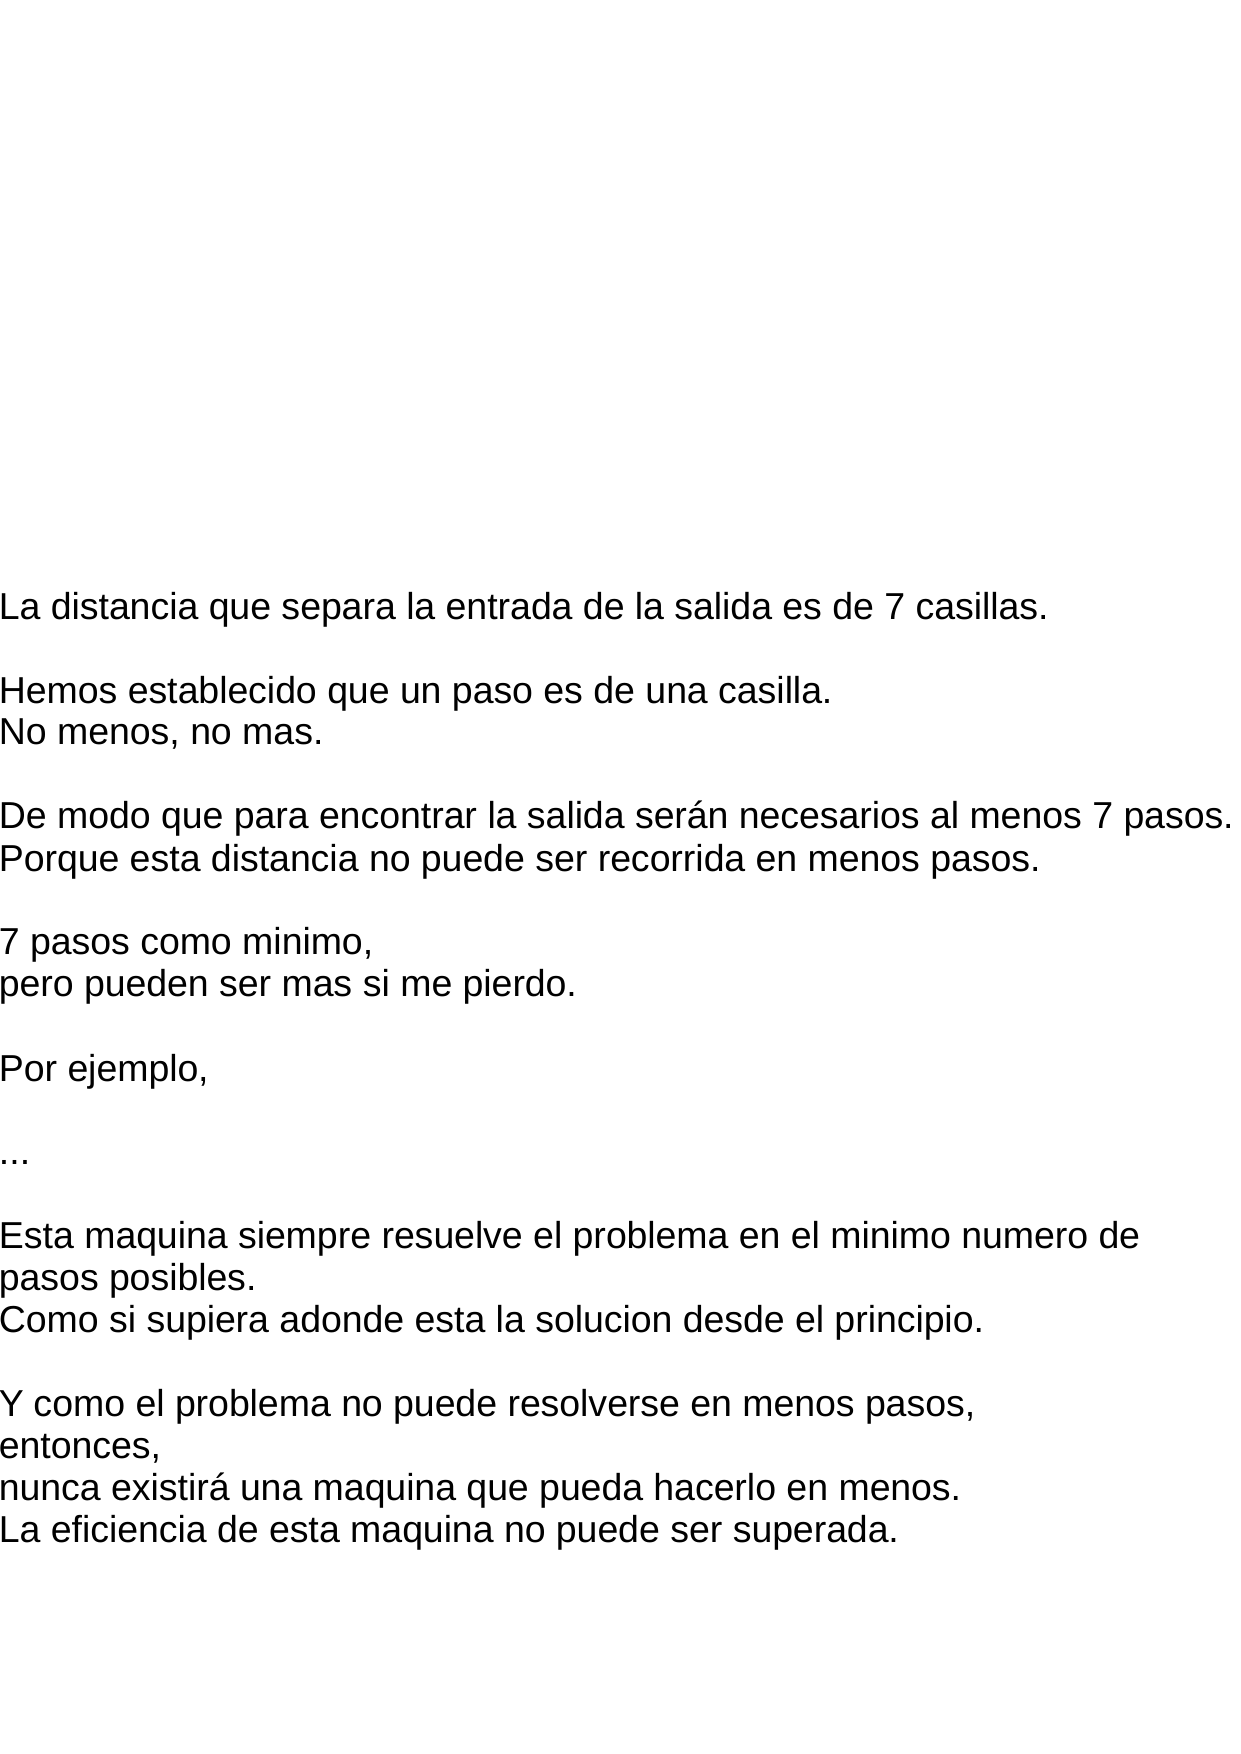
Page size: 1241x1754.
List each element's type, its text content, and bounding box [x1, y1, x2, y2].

text_box La distancia que separa la entrada de la salida es de 7 casillas. Hemos establecido que un paso es de una casilla. No menos, no mas. De modo que para encontrar la salida serán necesarios al menos 7 pasos. Porque esta distancia no puede ser recorrida en menos pasos. 7 pasos como minimo, pero pueden ser mas si me pierdo. Por ejemplo, ... Esta maquina siempre resuelve el problema en el minimo numero de pasos posibles. Como si supiera adonde esta la solucion desde el principio. Y como el problema no puede resolverse en menos pasos, entonces, nunca existirá una maquina que pueda hacerlo en menos. La eficiencia de esta maquina no puede ser superada. [0, 241, 1241, 1559]
